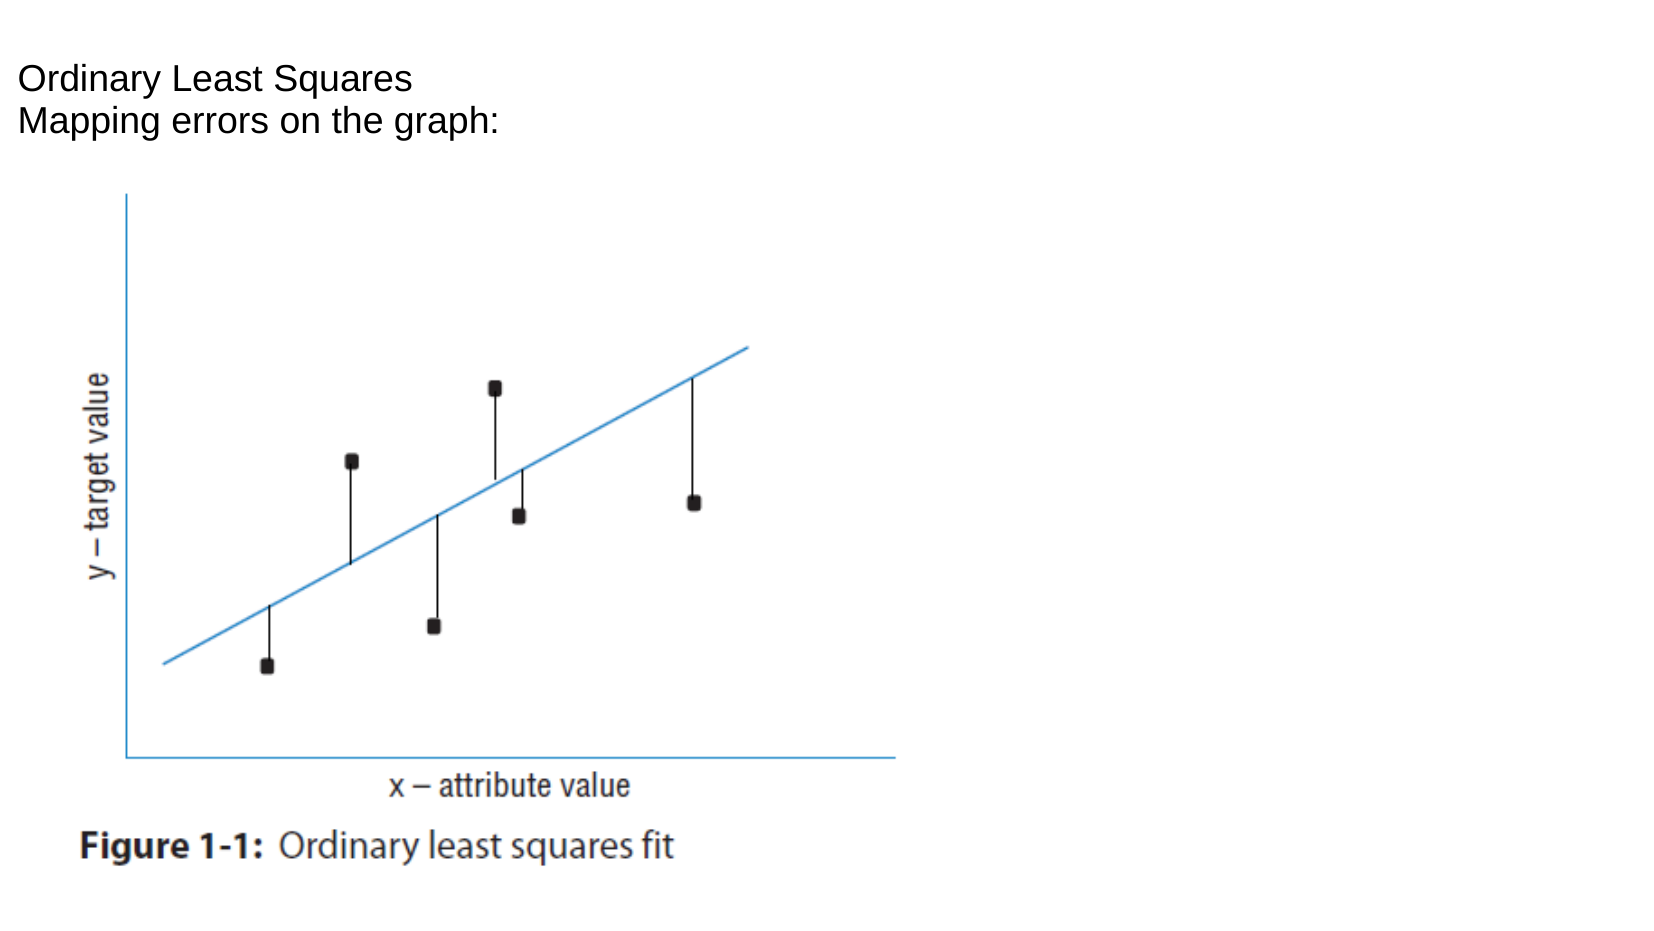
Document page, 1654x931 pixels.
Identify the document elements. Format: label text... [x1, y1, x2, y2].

title Ordinary Least Squares Mapping errors on the graph: [17, 21, 1506, 178]
picture [41, 176, 916, 895]
